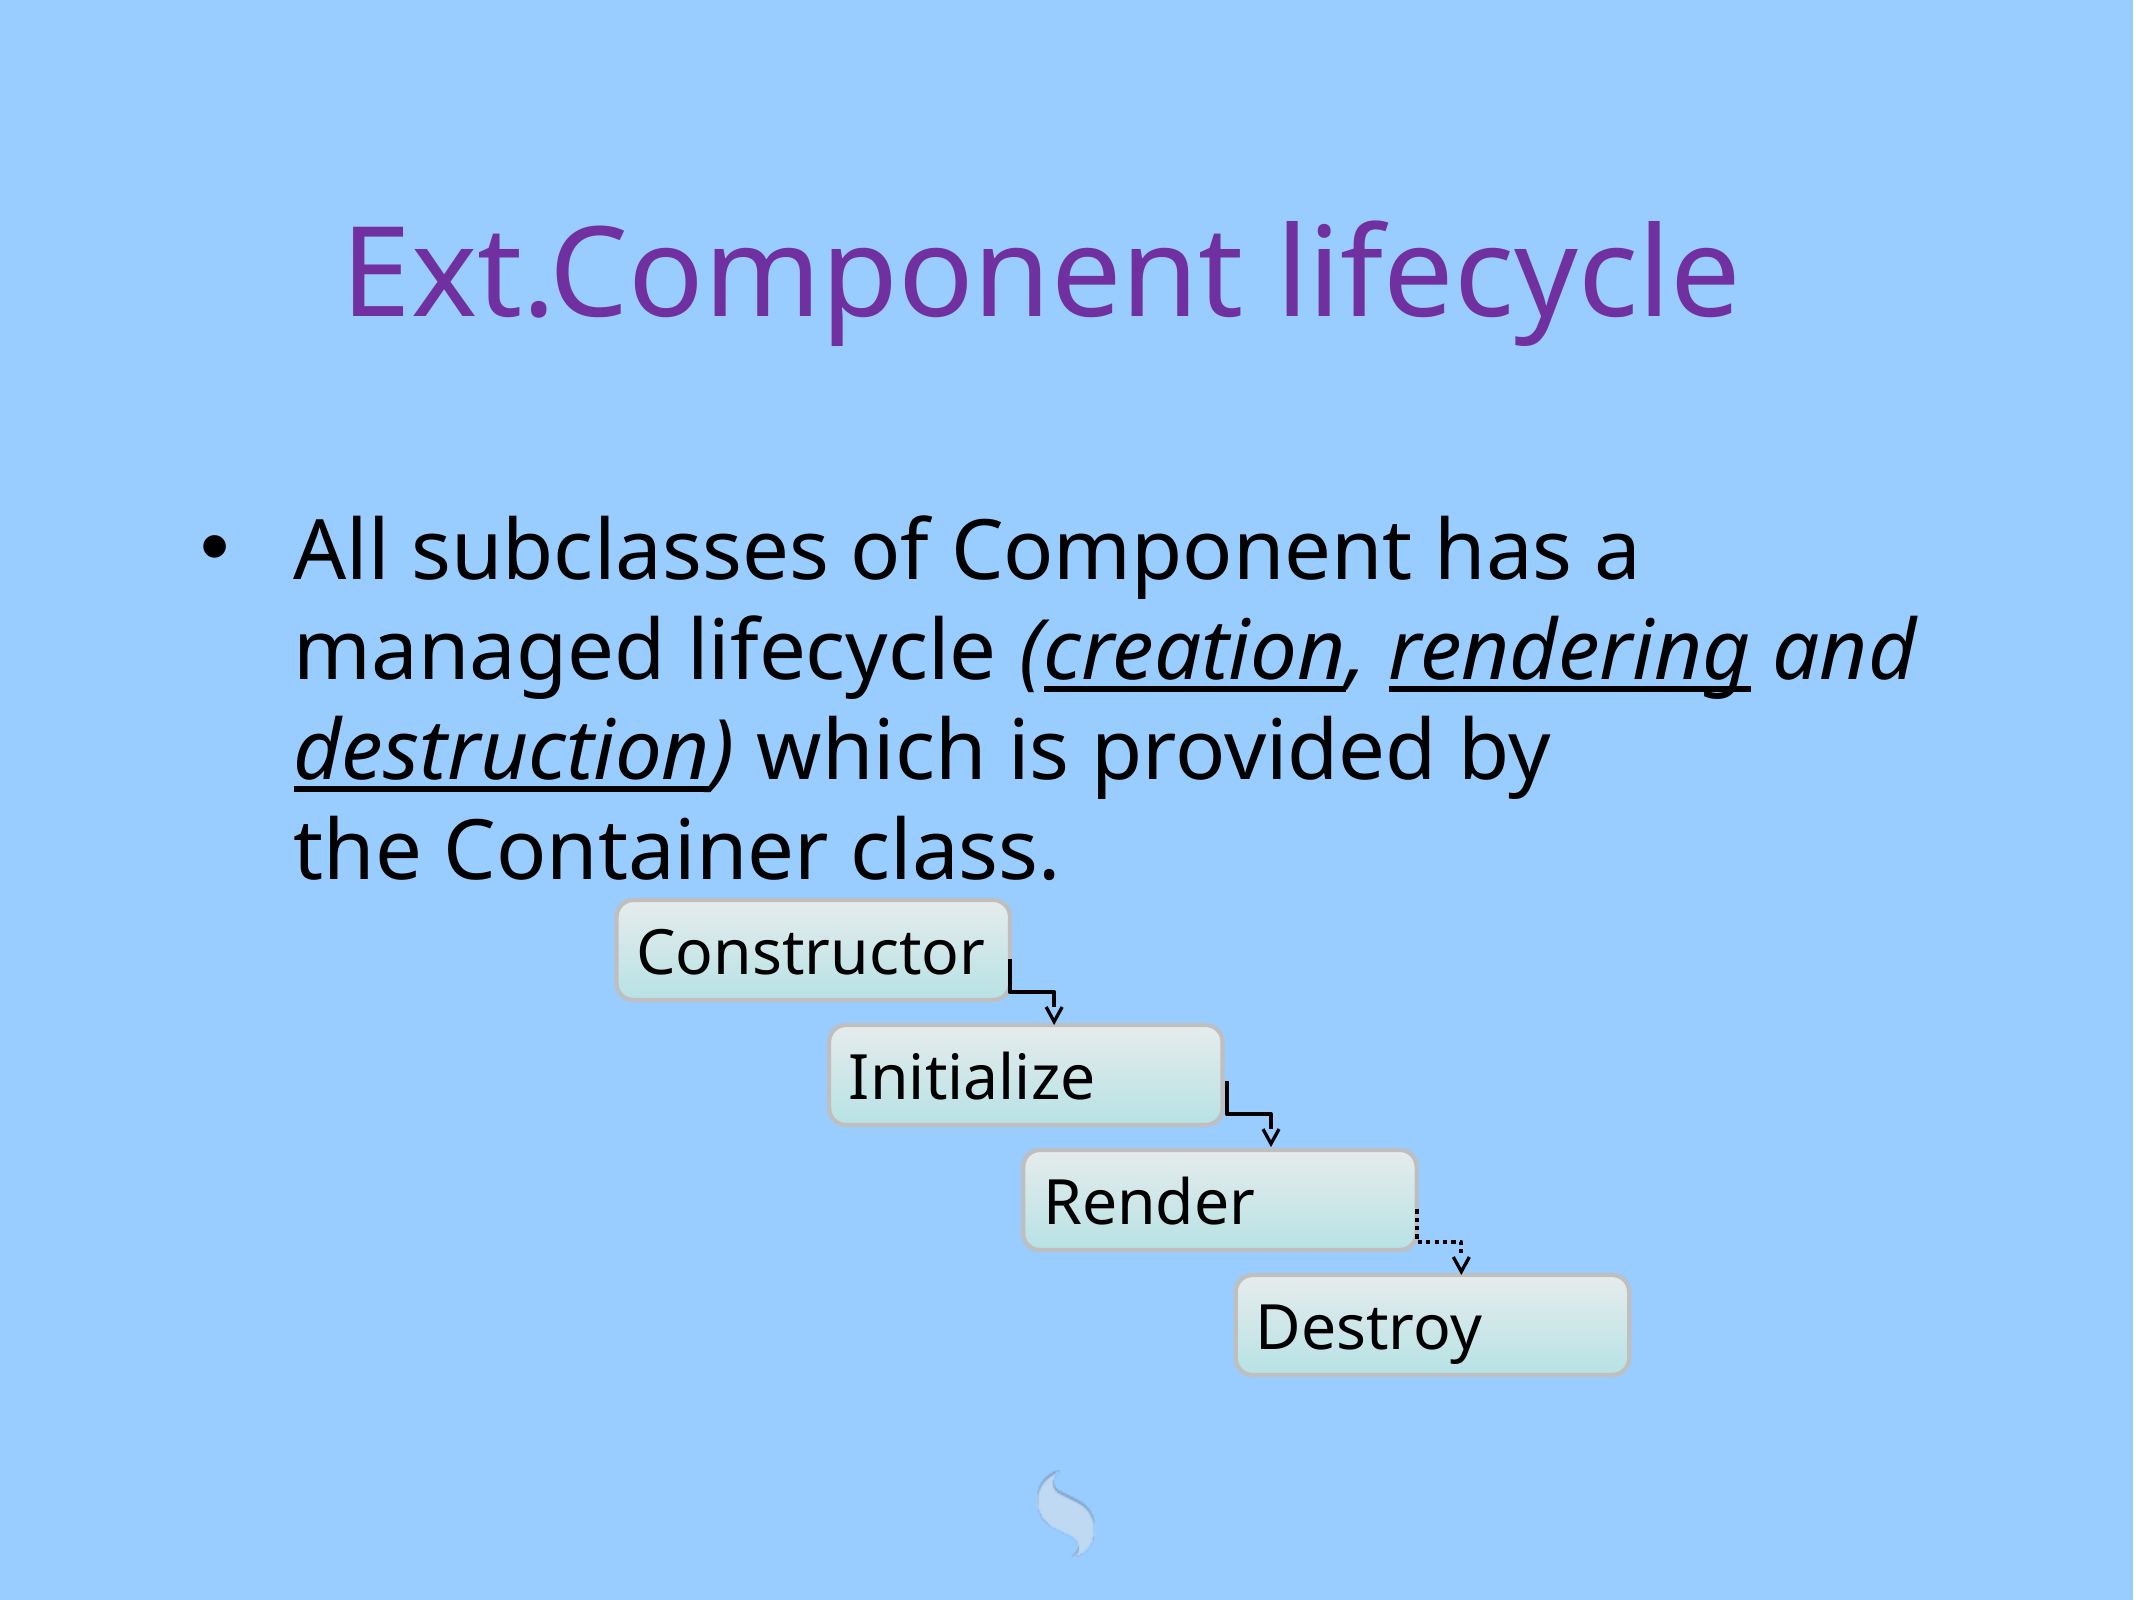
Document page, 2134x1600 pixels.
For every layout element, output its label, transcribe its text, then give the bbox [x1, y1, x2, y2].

text_box All subclasses of Component has a managed lifecycle (creation, rendering and destruction) which is provided by the Container class. [191, 487, 2030, 1432]
text_box Constructor [616, 900, 1011, 1000]
text_box Initialize [829, 1025, 1223, 1126]
picture [1035, 1470, 1098, 1561]
text_box Render [1023, 1149, 1417, 1250]
text_box Destroy [1235, 1275, 1630, 1375]
text_box Ext.Component lifecycle [116, 112, 1967, 350]
